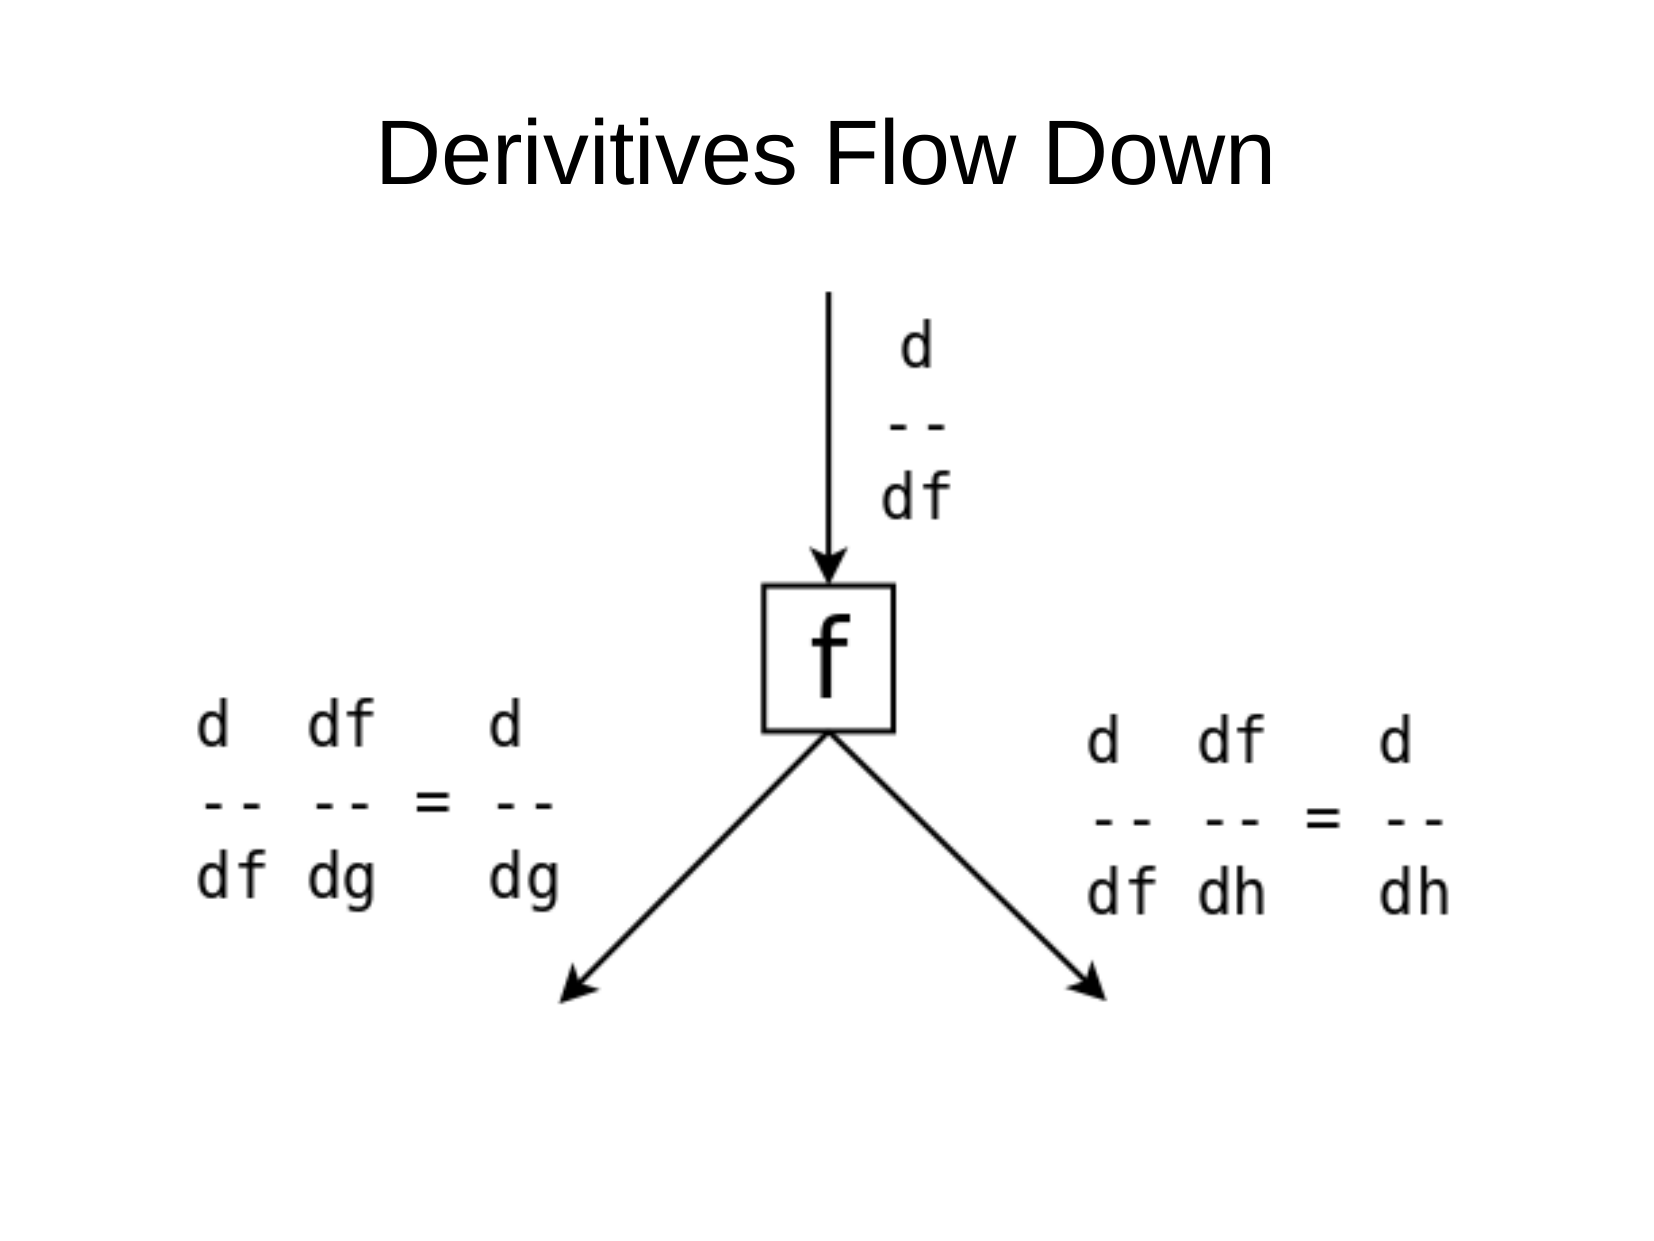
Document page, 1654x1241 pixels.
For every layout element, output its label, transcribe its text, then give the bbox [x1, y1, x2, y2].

title Derivitives Flow Down [82, 49, 1571, 257]
picture [196, 290, 1457, 1010]
